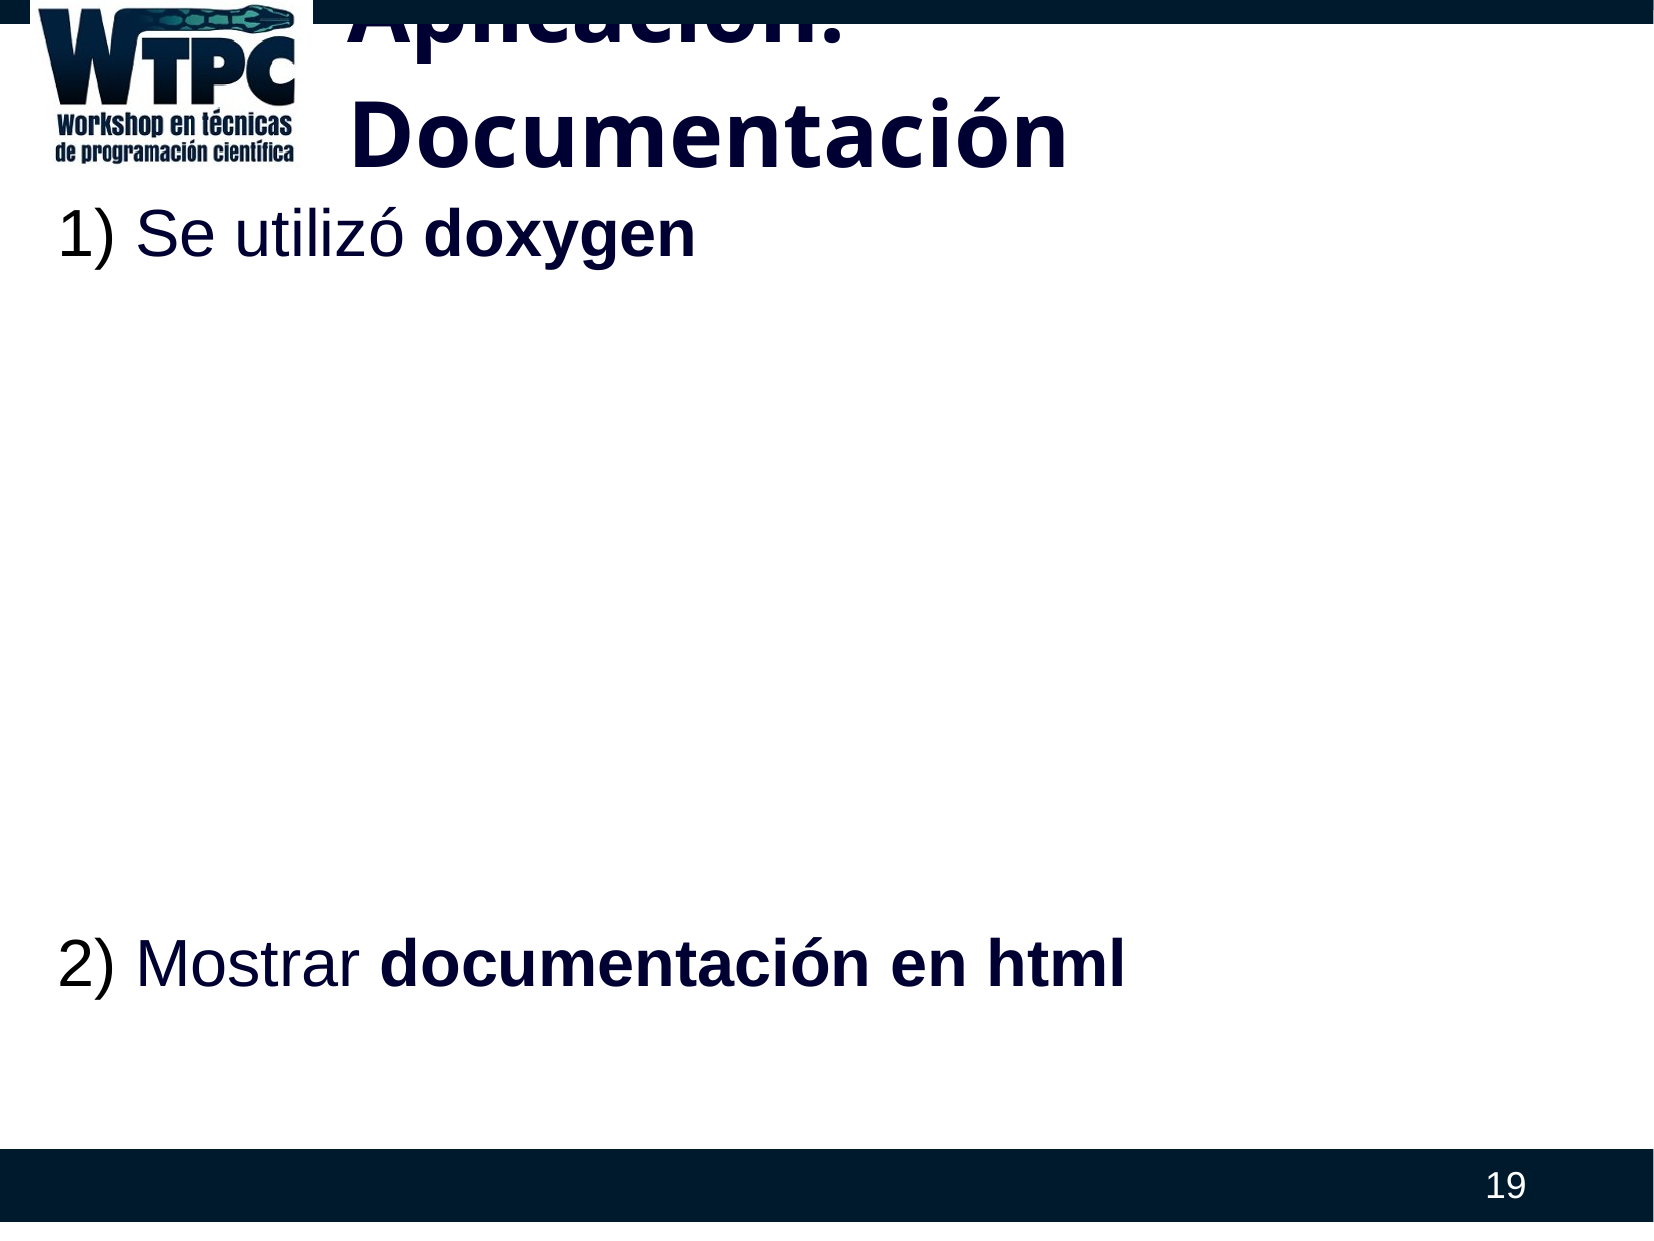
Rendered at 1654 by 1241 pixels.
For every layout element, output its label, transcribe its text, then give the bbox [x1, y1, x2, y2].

list Se utilizó doxygen Mostrar documentación en html [39, 195, 1617, 1106]
picture [0, 1149, 1654, 1223]
title Aplicacion: Documentación [347, 24, 1569, 125]
text_box <número> [1470, 1156, 1654, 1228]
picture [0, 0, 1654, 175]
